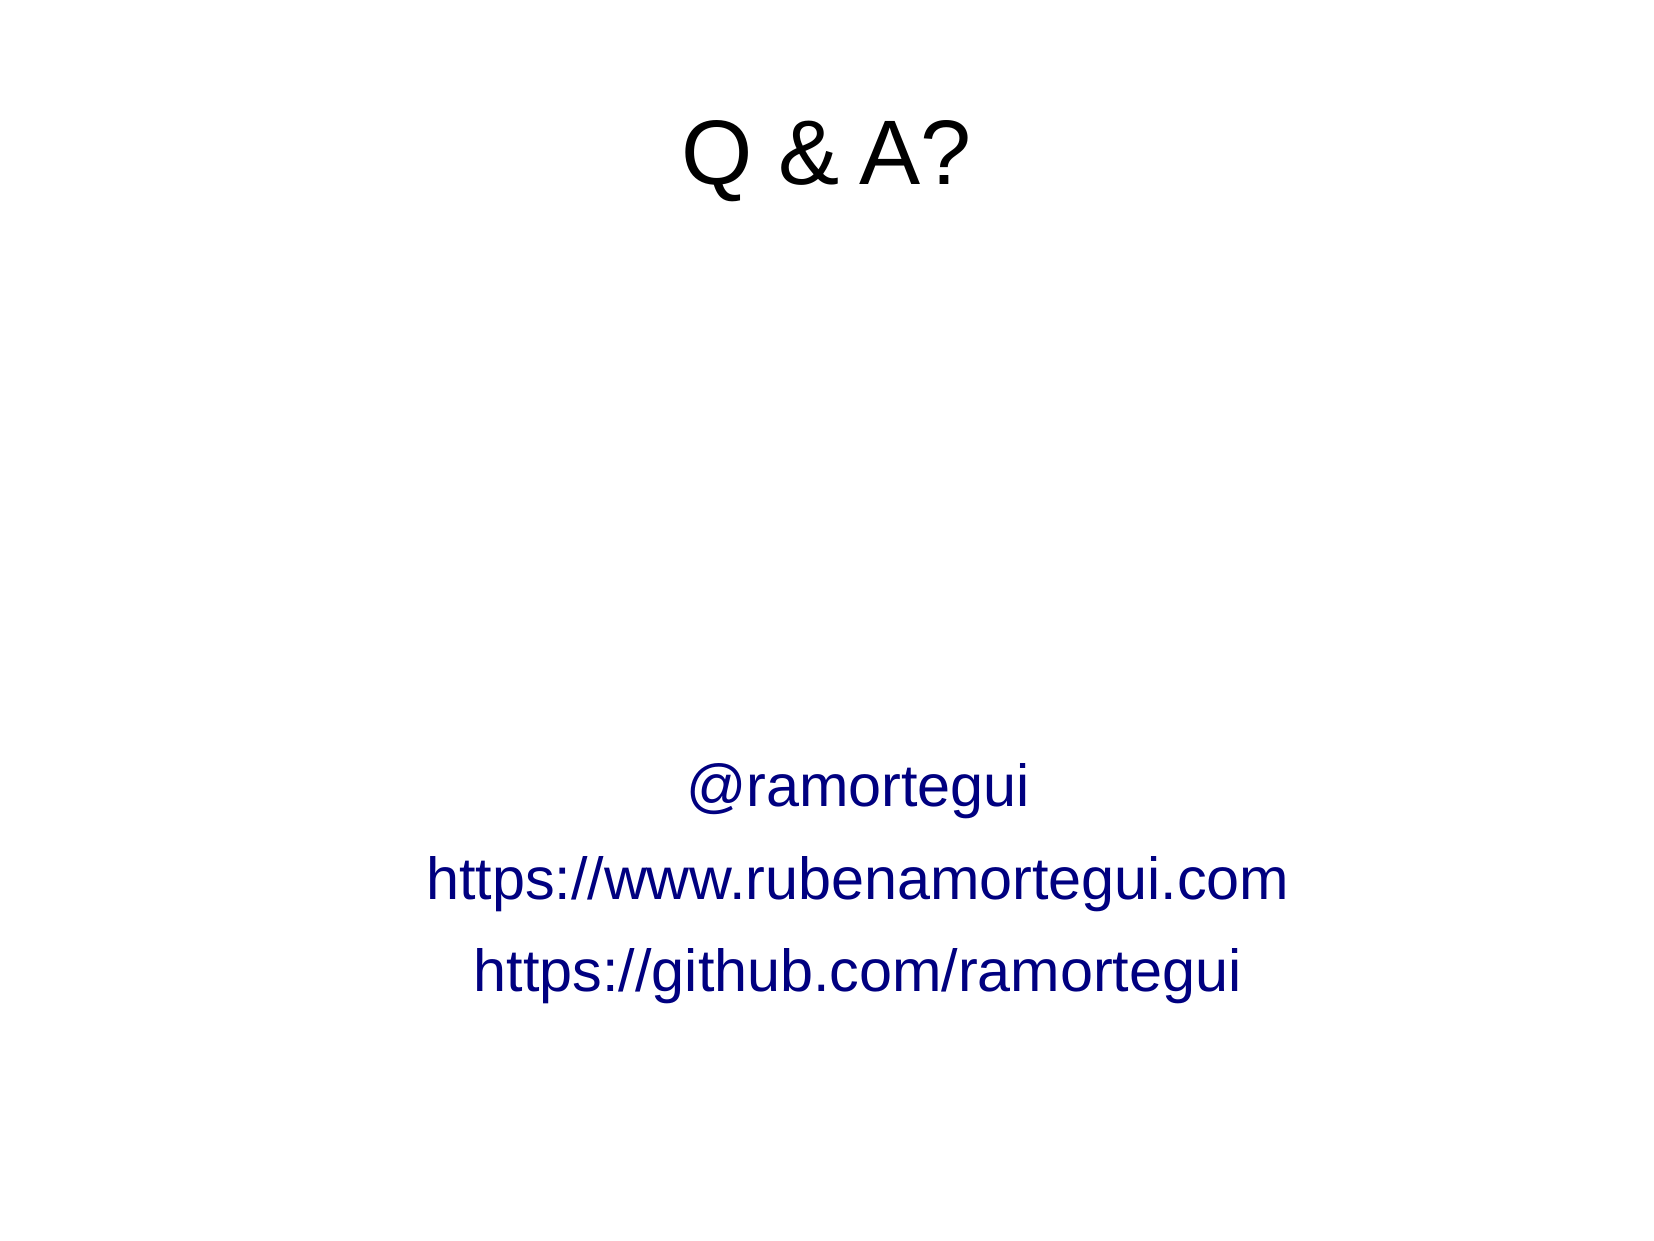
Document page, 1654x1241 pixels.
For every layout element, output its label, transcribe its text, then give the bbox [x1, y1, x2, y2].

list @ramortegui https://www.rubenamortegui.com https://github.com/ramortegui [82, 290, 1571, 1010]
title Q & A? [82, 49, 1571, 257]
